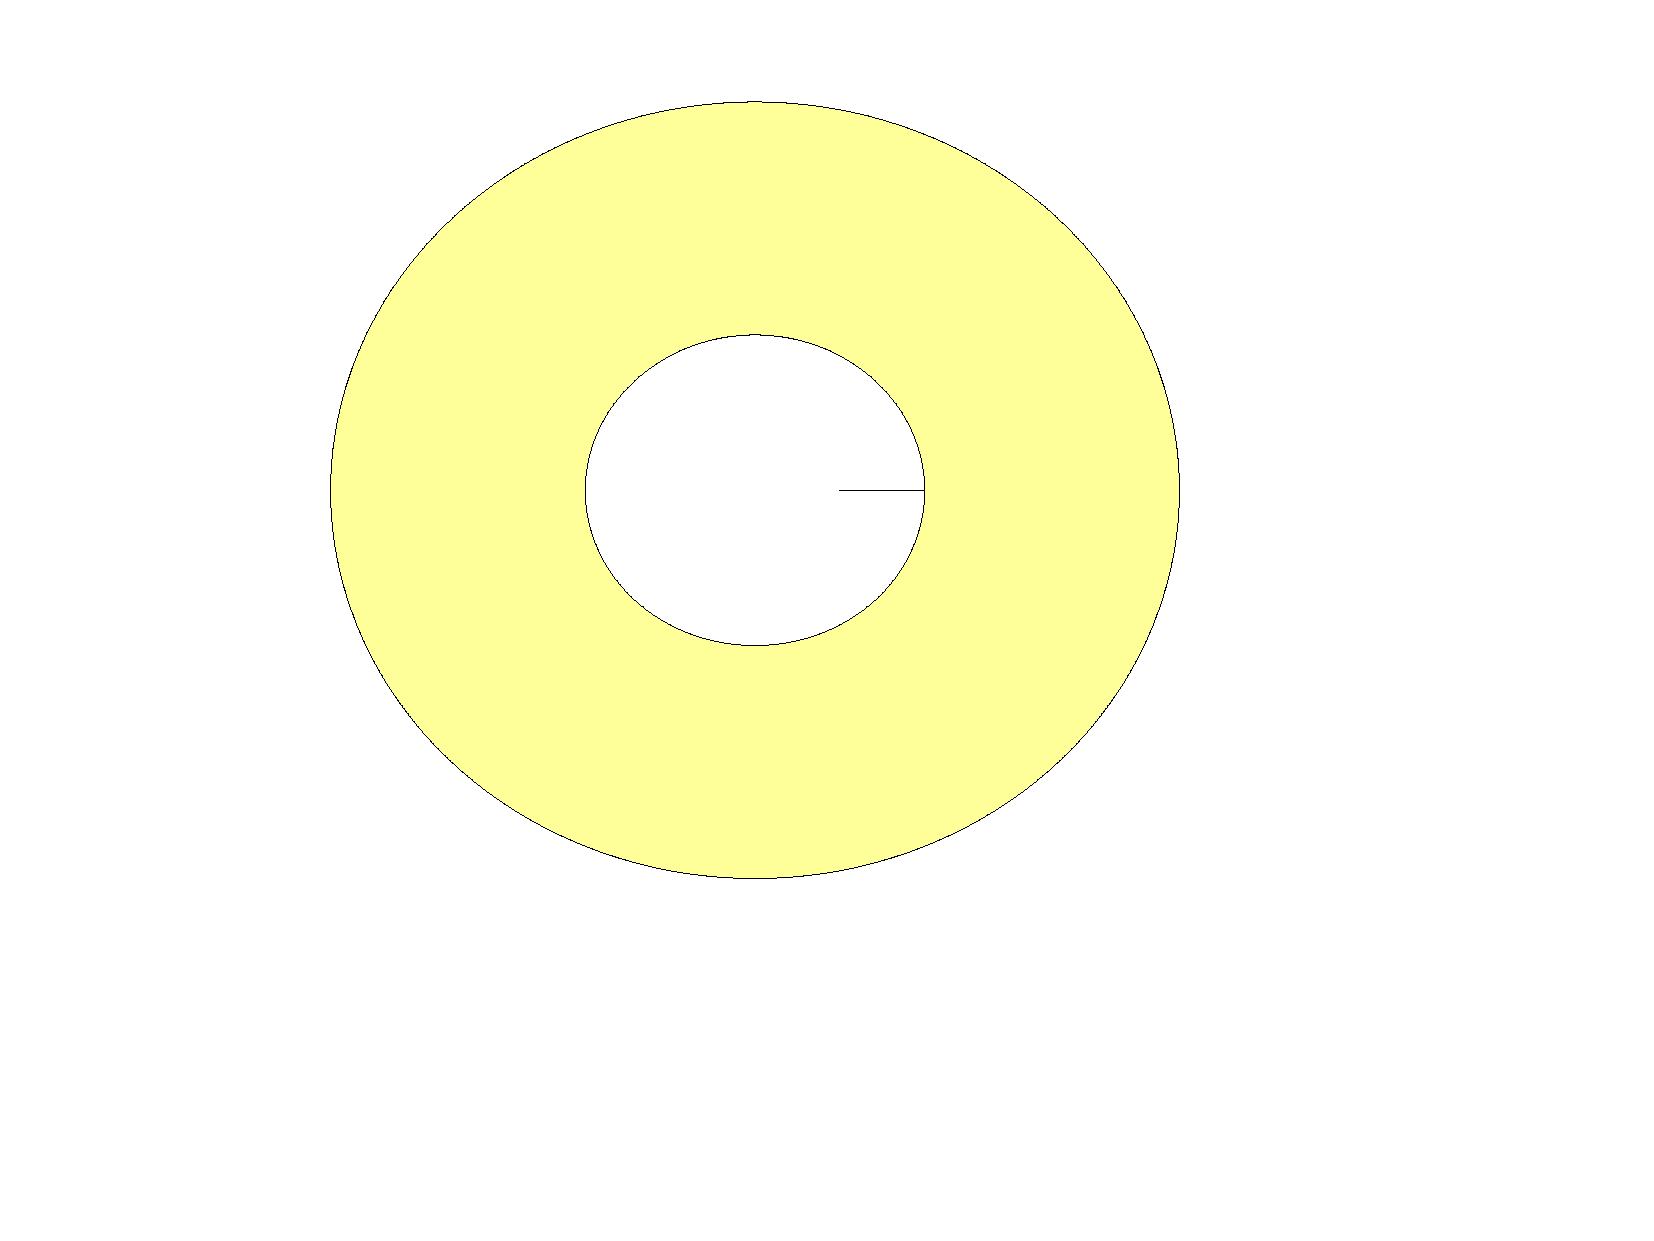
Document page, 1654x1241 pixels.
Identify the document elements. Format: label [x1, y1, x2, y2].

text_box [330, 101, 1180, 879]
